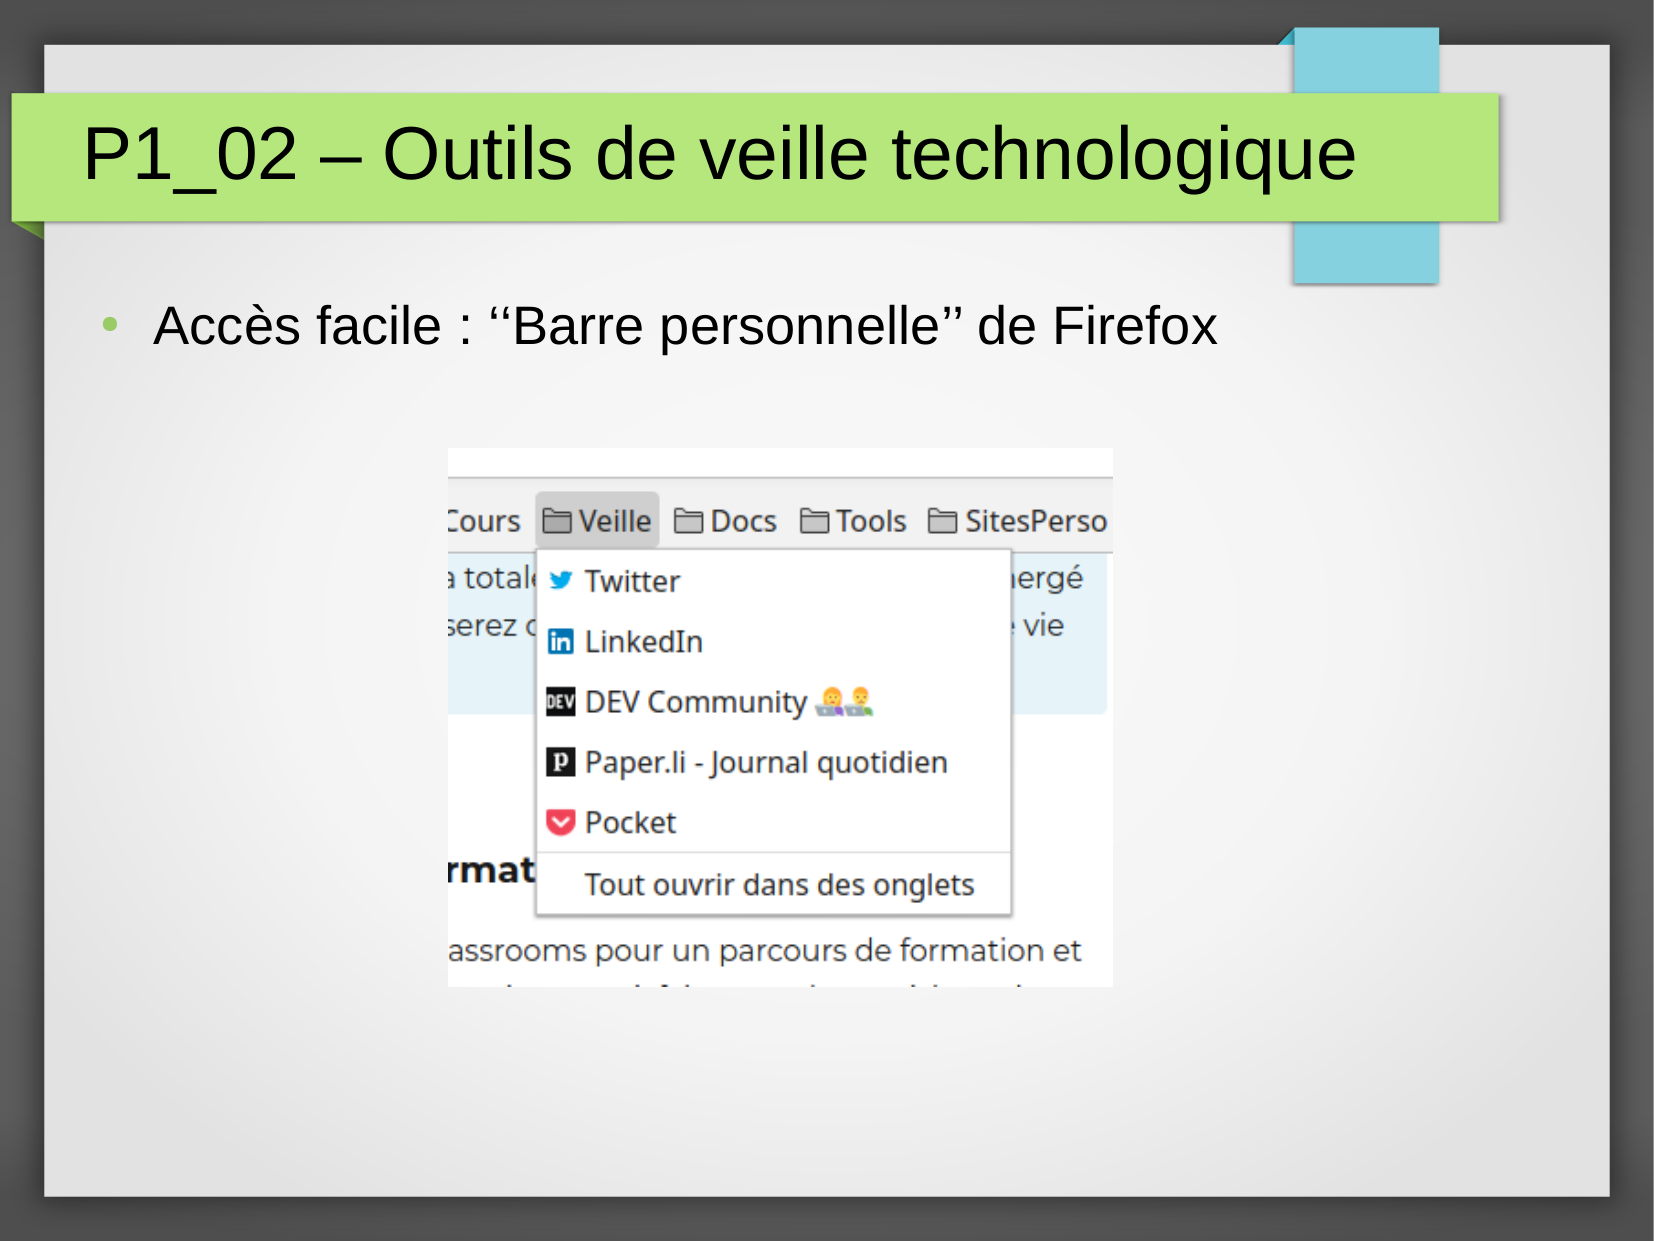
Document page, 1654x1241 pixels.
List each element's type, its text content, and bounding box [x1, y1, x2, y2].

list Accès facile : ‘‘Barre personnelle’’ de Firefox [82, 295, 1571, 1015]
picture [0, 0, 1654, 1241]
title P1_02 – Outils de veille technologique [82, 69, 1501, 238]
